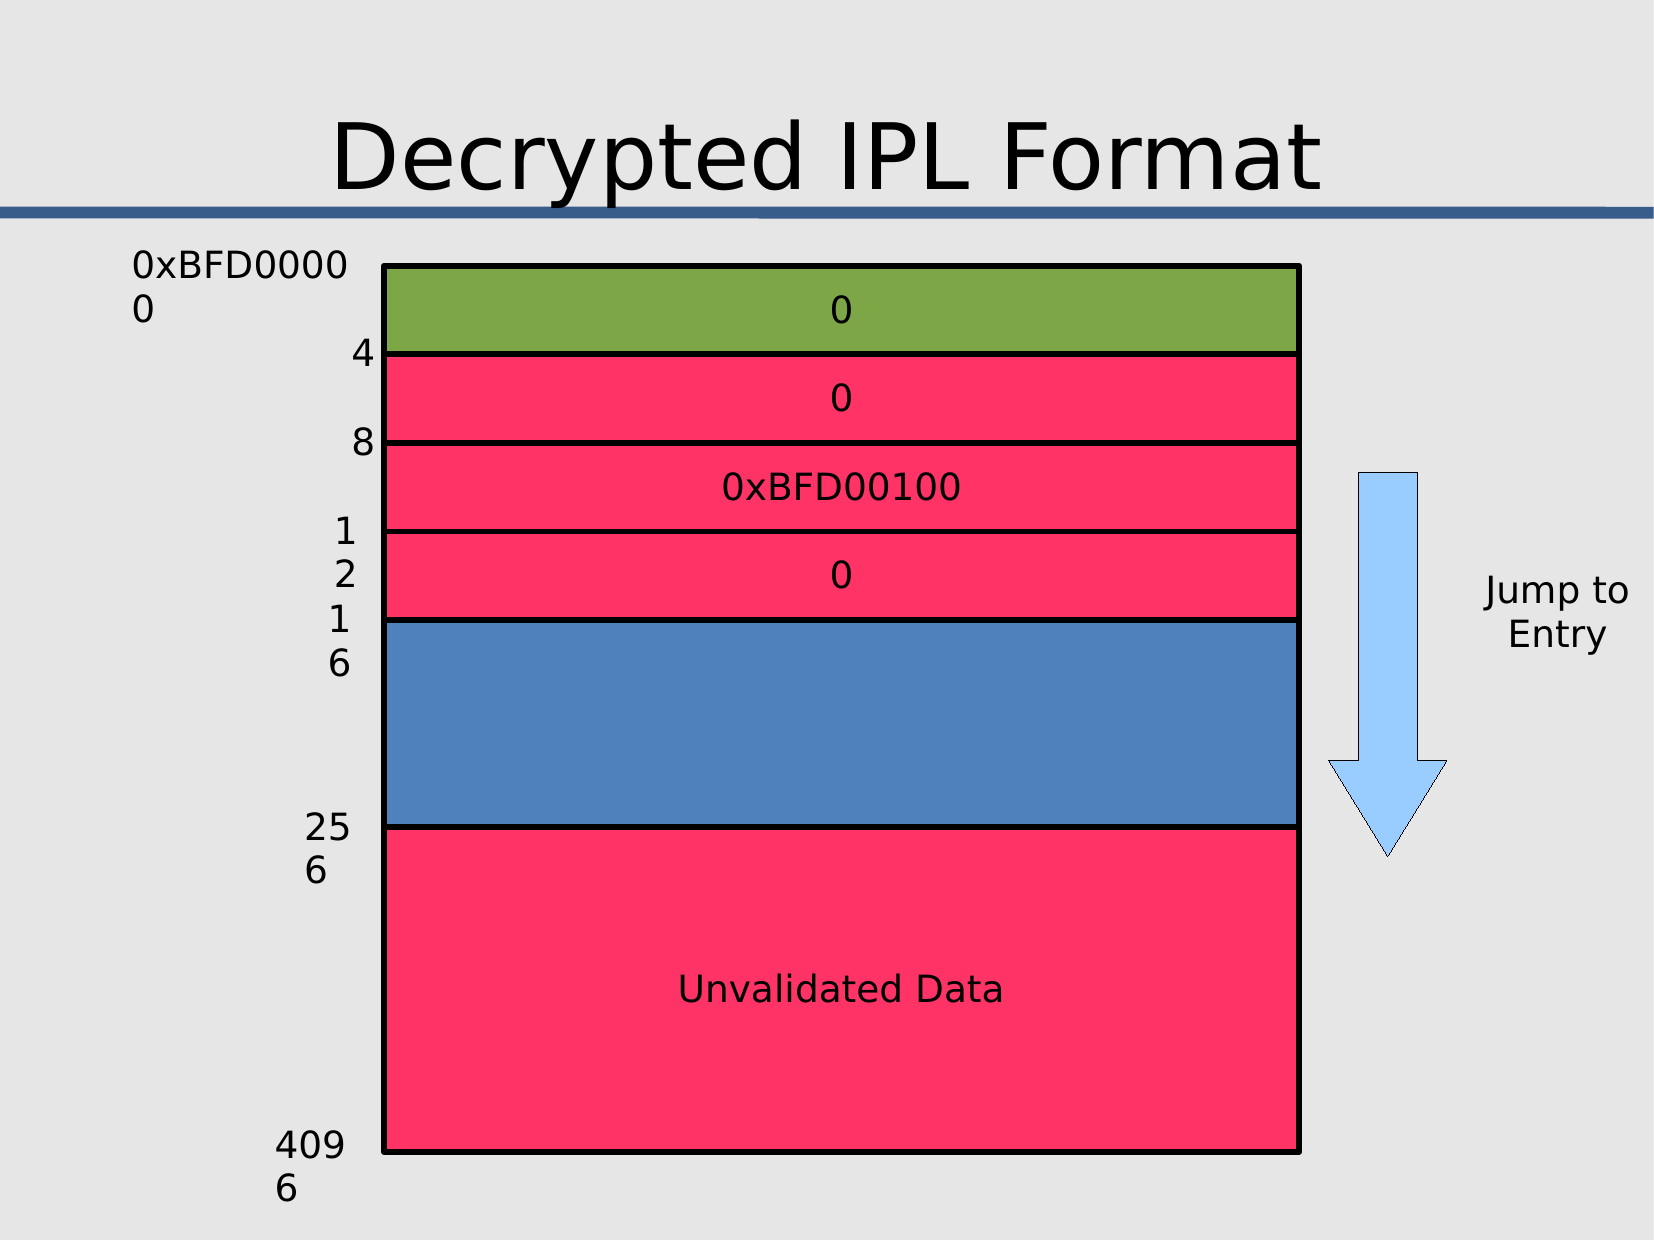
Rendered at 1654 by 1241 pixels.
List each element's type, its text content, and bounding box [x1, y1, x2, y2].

title Decrypted IPL Format [82, 49, 1571, 257]
text_box 0xBFD00000 [116, 236, 384, 296]
text_box [383, 620, 1300, 827]
text_box 0 [383, 265, 1300, 354]
text_box 4096 [259, 1116, 384, 1175]
text_box 4 [336, 324, 390, 384]
text_box Jump to Entry [1417, 561, 1654, 680]
text_box 12 [318, 501, 396, 561]
text_box 256 [289, 797, 390, 857]
text_box 8 [336, 413, 390, 472]
text_box 0 [383, 531, 1300, 620]
text_box Unvalidated Data [383, 827, 1300, 1152]
text_box [1328, 472, 1447, 857]
text_box 16 [312, 590, 390, 649]
text_box 0xBFD00100 [383, 442, 1300, 531]
text_box 0 [383, 354, 1300, 442]
